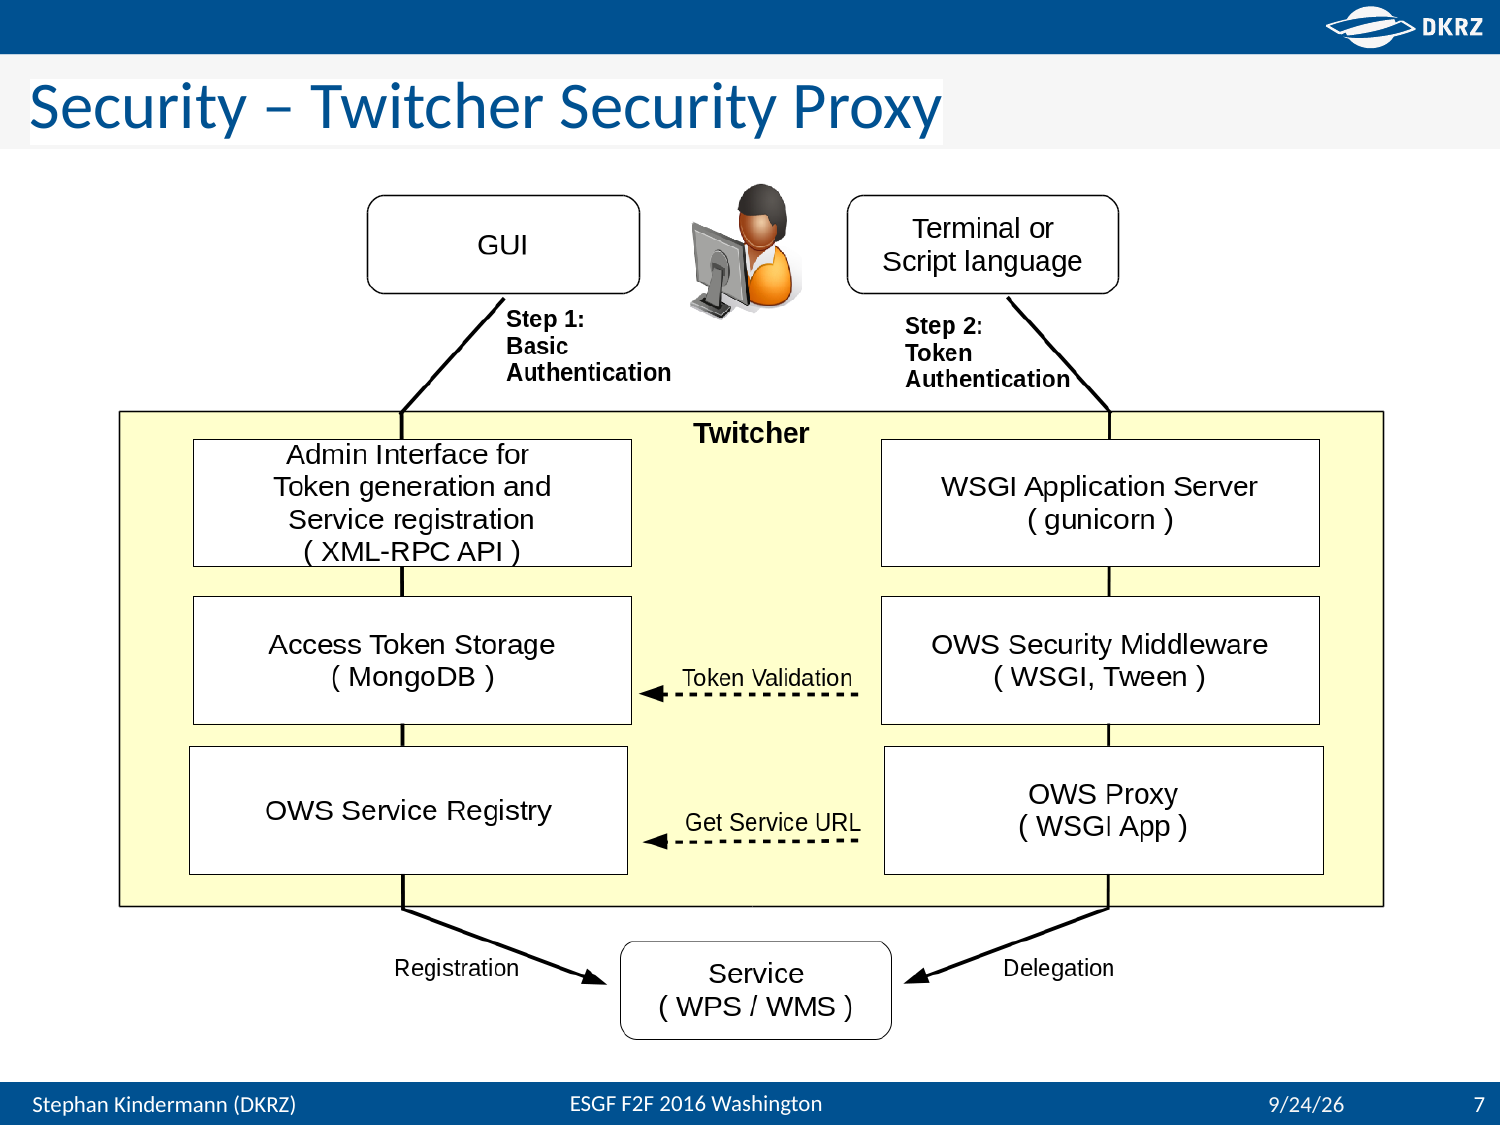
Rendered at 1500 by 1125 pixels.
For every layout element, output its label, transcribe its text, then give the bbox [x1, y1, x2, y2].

picture [75, 156, 1432, 1073]
slide_number <number> [1376, 1082, 1500, 1125]
title Security – Twitcher Security Proxy [0, 54, 1500, 149]
slide_number 12/1/16 [1187, 1082, 1360, 1125]
